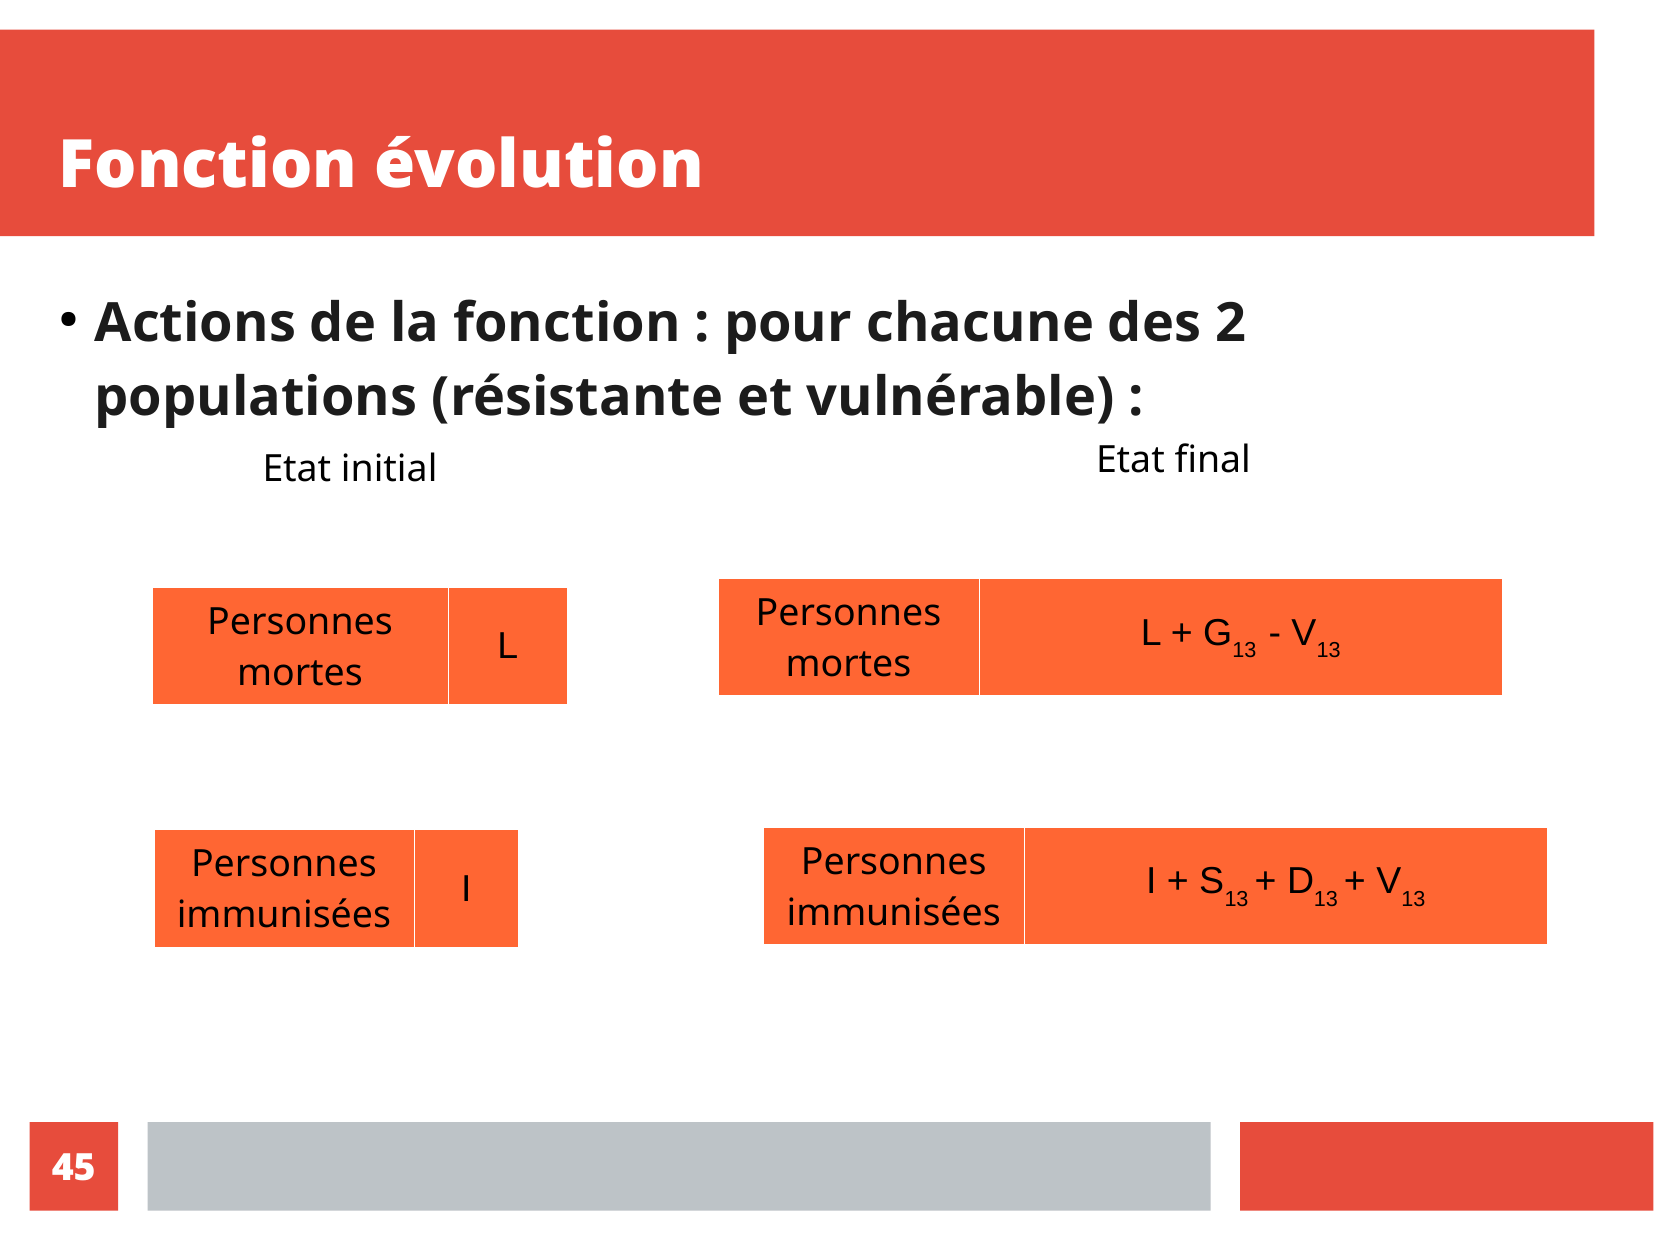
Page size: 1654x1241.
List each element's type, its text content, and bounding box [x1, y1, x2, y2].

text_box Etat initial [118, 433, 583, 497]
title Fonction évolution [59, 59, 1595, 207]
text_box Etat final [941, 425, 1406, 488]
table_header Personnes mortes [719, 579, 979, 695]
table_header L [449, 588, 567, 704]
table_header L + G13 - V13 [980, 579, 1502, 695]
table_header Personnes mortes [153, 588, 448, 704]
table_header I + S13 + D13 + V13 [1025, 828, 1547, 944]
list Actions de la fonction : pour chacune des 2 populations (résistante et vulnérable) : [59, 283, 1565, 1052]
table_header I [415, 830, 518, 947]
table_header Personnes immunisées [155, 830, 414, 947]
table_header Personnes immunisées [764, 828, 1024, 944]
